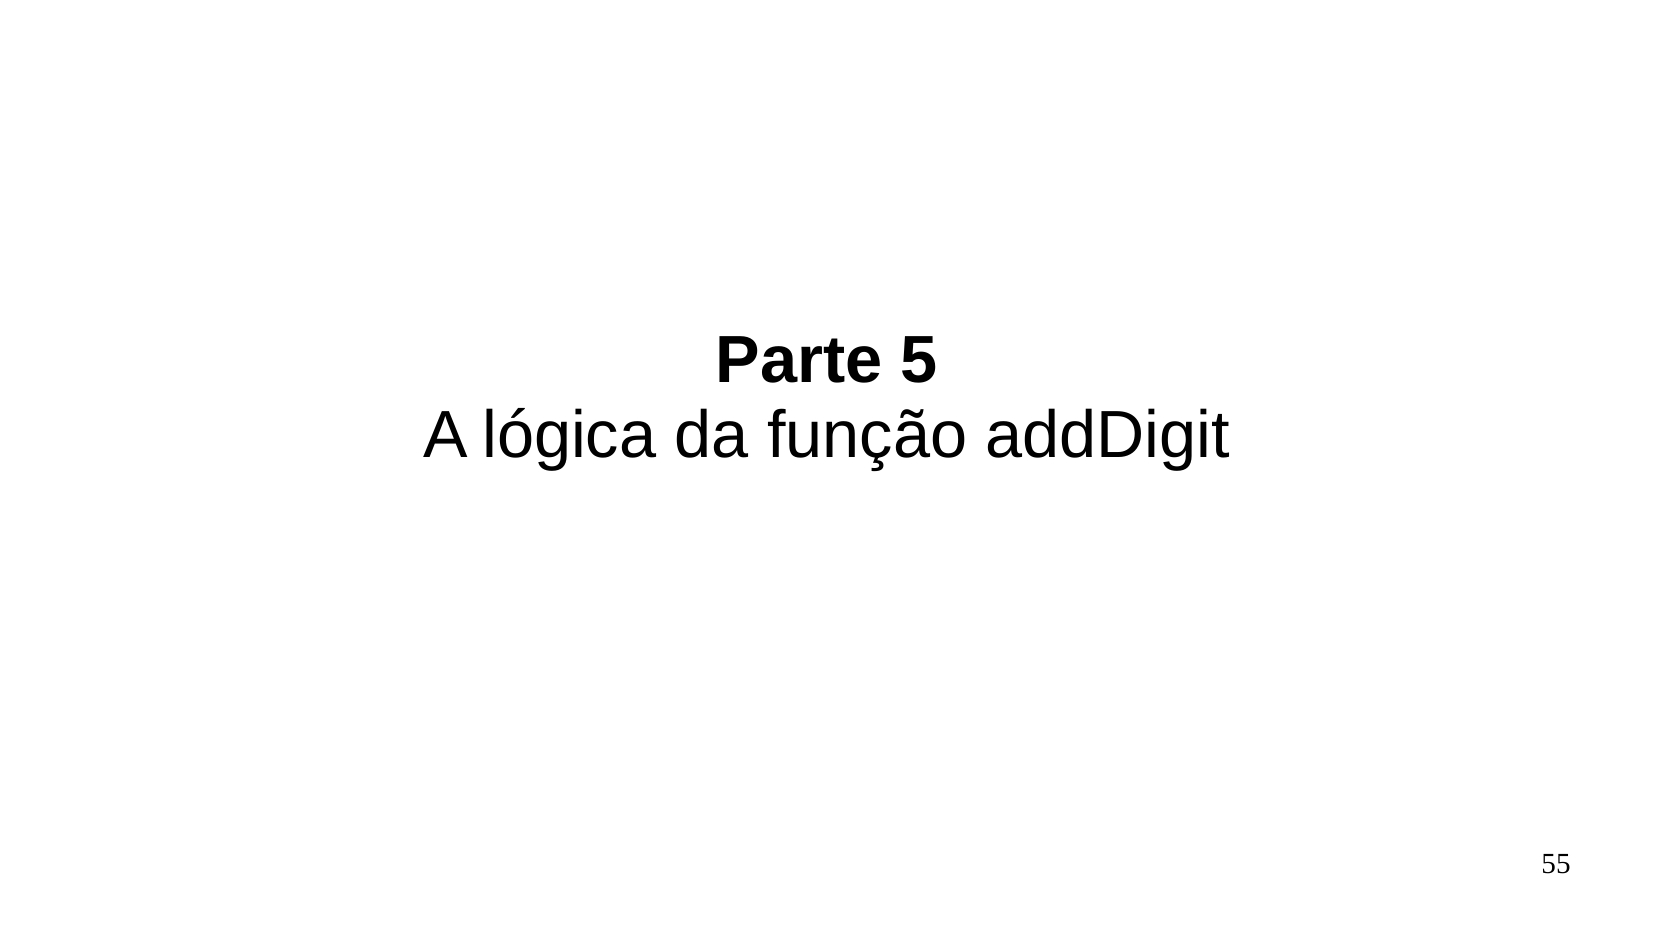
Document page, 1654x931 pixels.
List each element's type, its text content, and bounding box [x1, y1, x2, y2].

subtitle Parte 5 A lógica da função addDigit [82, 37, 1571, 757]
